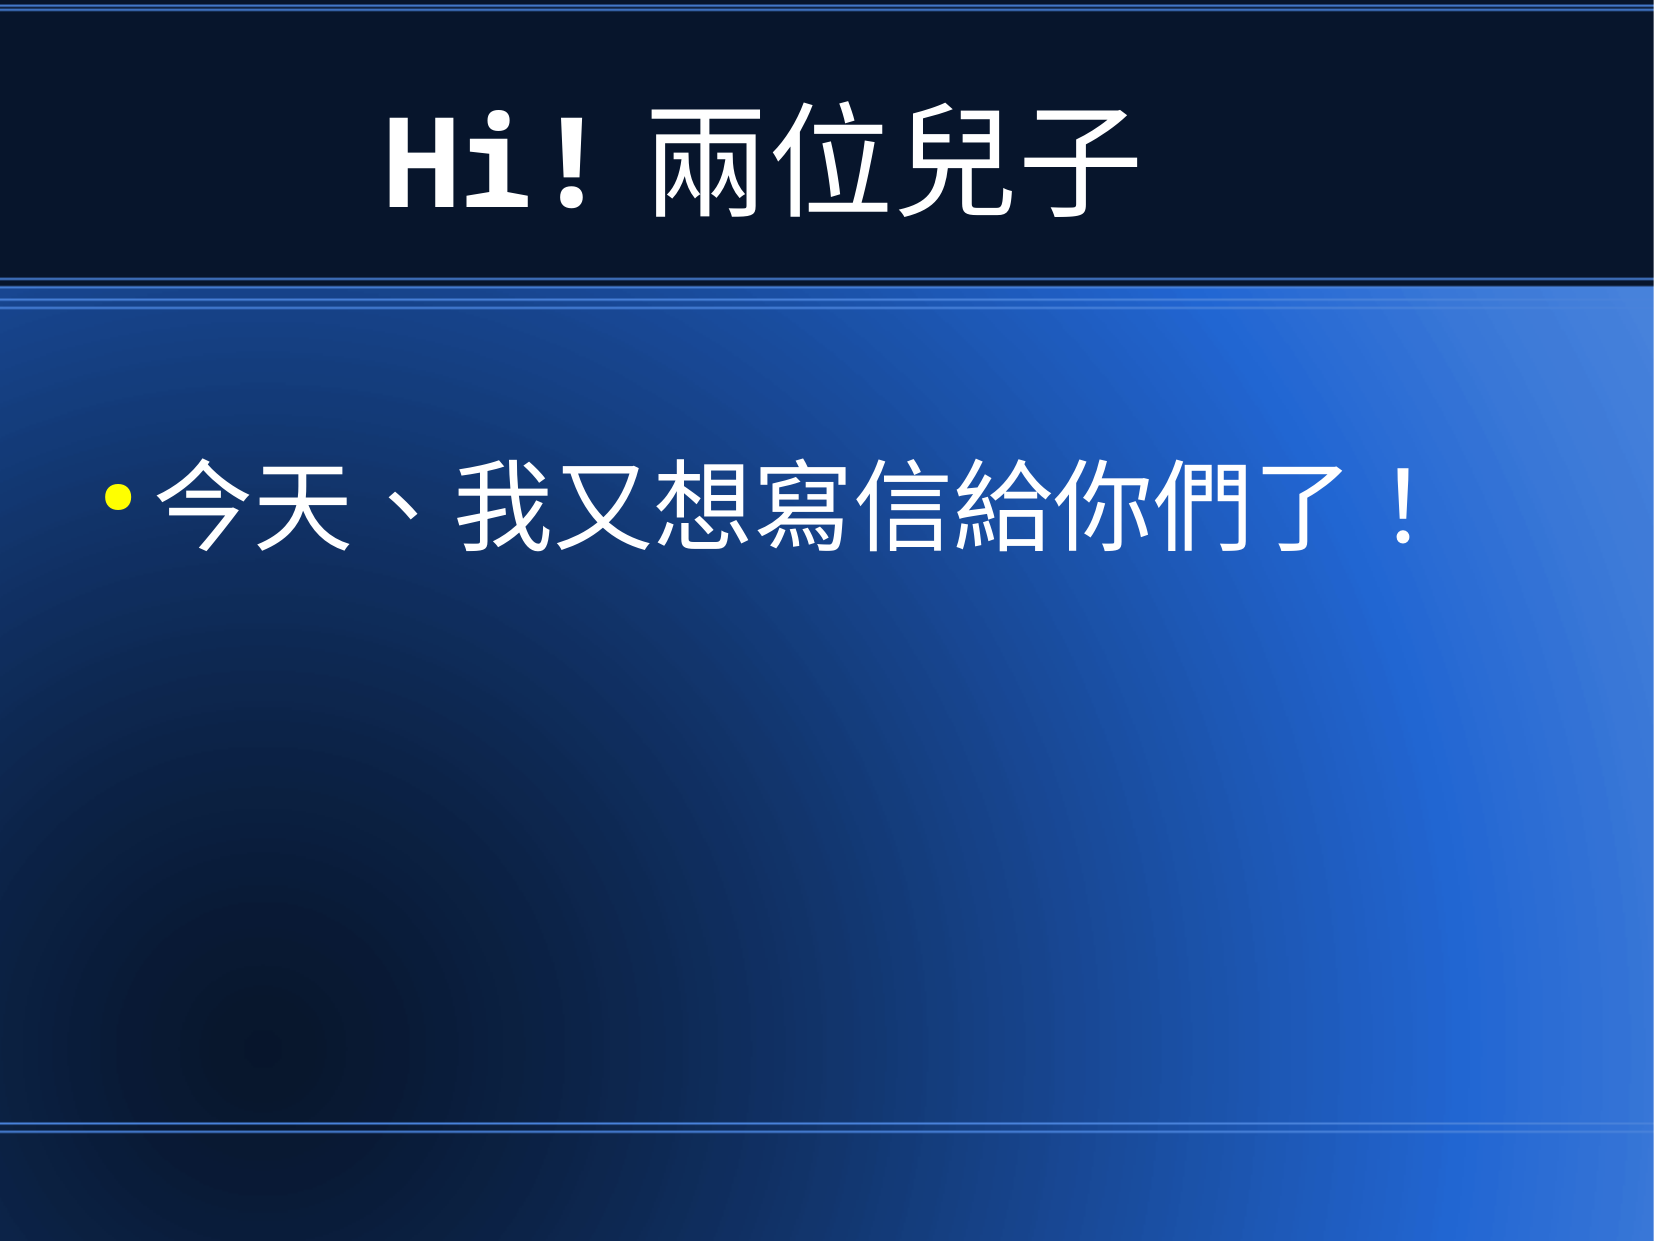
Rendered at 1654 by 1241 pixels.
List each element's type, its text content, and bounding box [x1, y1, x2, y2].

picture [0, 0, 1654, 1241]
title Hi!兩位兒子 [82, 49, 1571, 257]
list 今天、我又想寫信給你們了！ [82, 355, 1571, 1241]
